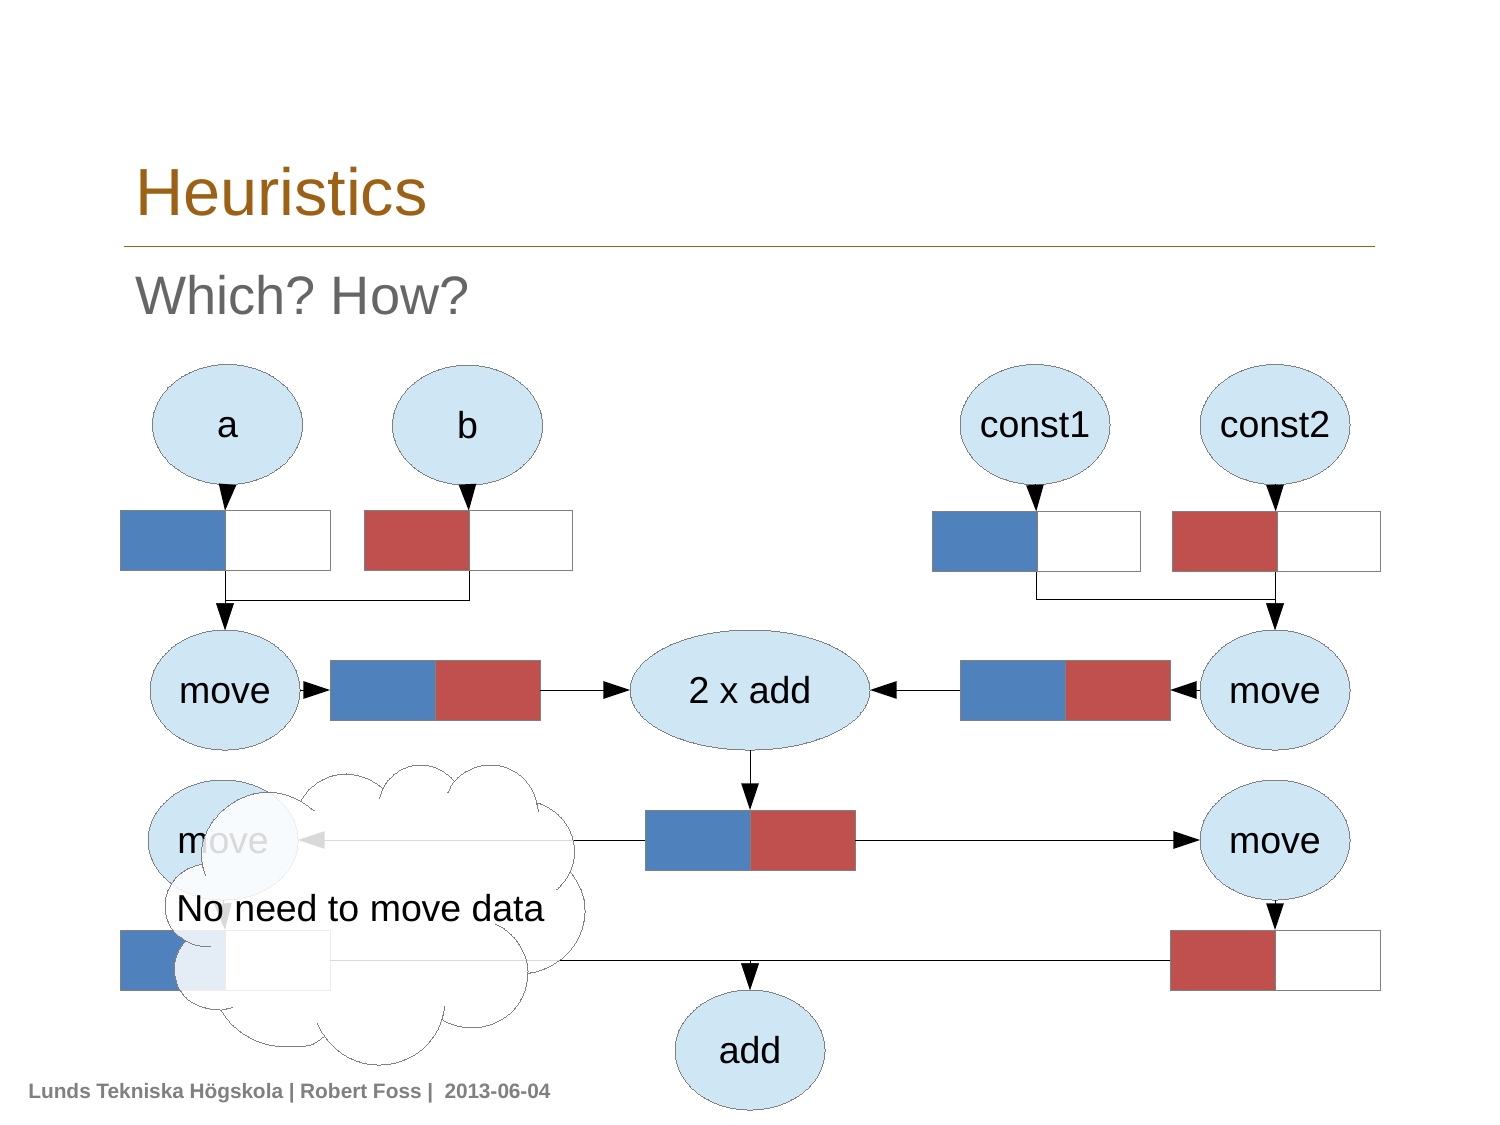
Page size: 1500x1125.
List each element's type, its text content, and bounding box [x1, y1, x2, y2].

text_box const1 [960, 364, 1111, 485]
text_box a [152, 364, 303, 485]
text_box [364, 510, 574, 571]
text_box [330, 660, 541, 721]
text_box move [150, 630, 301, 751]
text_box No need to move data [165, 765, 586, 1066]
text_box [1171, 511, 1381, 572]
text_box move [1200, 780, 1351, 901]
text_box 2 x add [630, 630, 870, 751]
text_box move [1200, 630, 1351, 751]
text_box const2 [1200, 364, 1351, 485]
text_box [960, 660, 1171, 721]
text_box [1170, 930, 1381, 991]
text_box [931, 511, 1141, 572]
title Which? How? [120, 239, 1035, 346]
title Heuristics [120, 120, 1500, 258]
text_box [120, 510, 331, 571]
text_box b [392, 365, 543, 485]
text_box move [148, 780, 269, 884]
text_box [120, 930, 184, 991]
text_box add [675, 990, 826, 1111]
text_box [645, 810, 856, 871]
